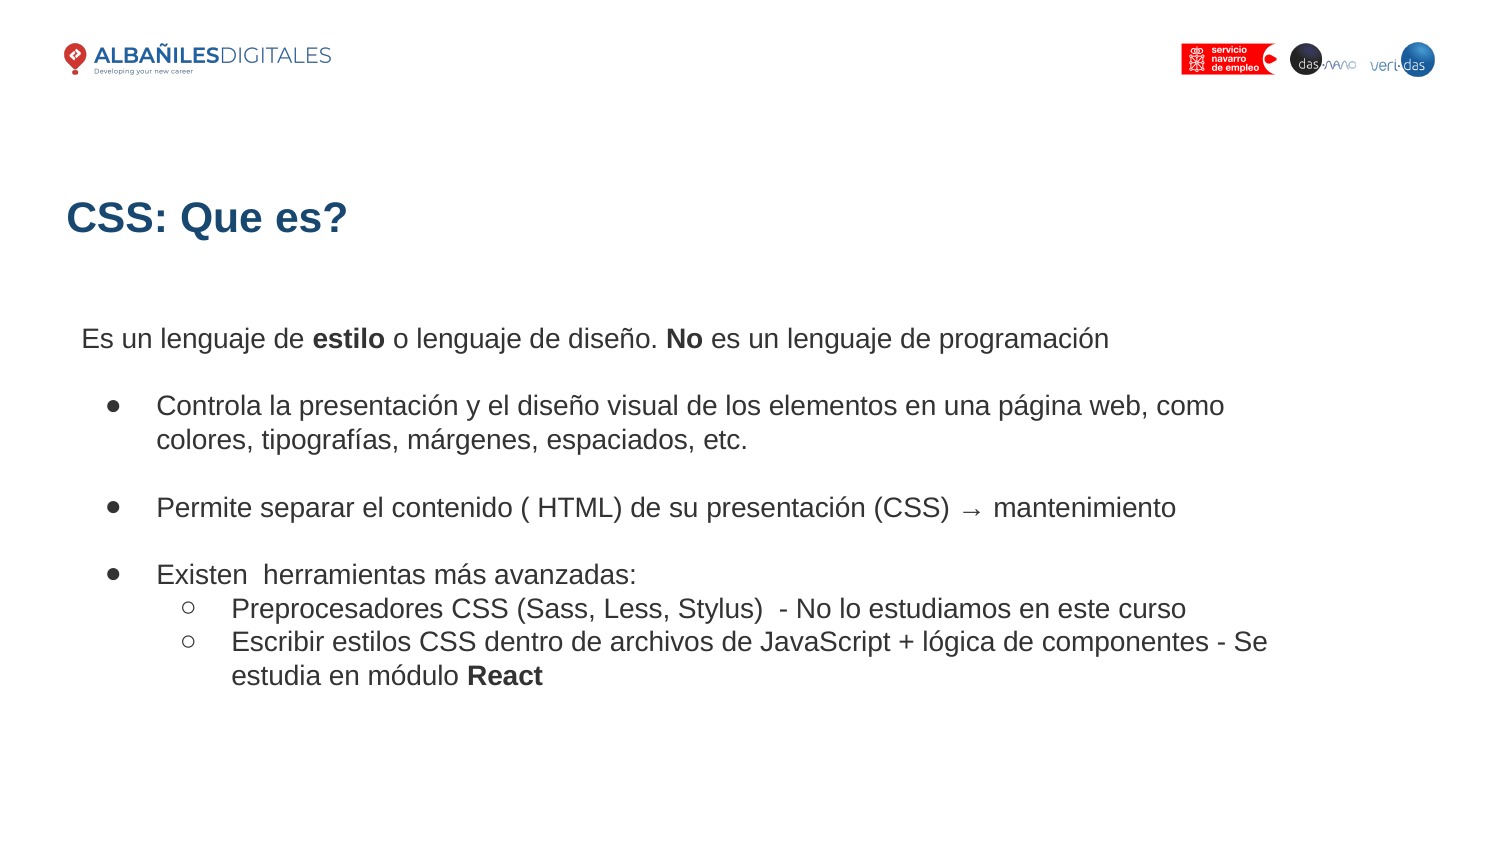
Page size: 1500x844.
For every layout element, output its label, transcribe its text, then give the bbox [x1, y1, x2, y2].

picture [1370, 42, 1435, 77]
picture [1181, 43, 1277, 75]
text_box CSS: Que es? [66, 179, 728, 271]
picture [1290, 43, 1356, 75]
picture [64, 43, 332, 75]
text_box Es un lenguaje de estilo o lenguaje de diseño. No es un lenguaje de programación Controla la presentación y el diseño visual de los elementos en una página web, como colores, tipografías, márgenes, espaciados, etc. Permite separar el contenido ( HTML) de su presentación (CSS) → mantenimiento Existen herramientas más avanzadas: Preprocesadores CSS (Sass, Less, Stylus) - No lo estudiamos en este curso Escribir estilos CSS dentro de archivos de JavaScript + lógica de componentes - Se estudia en módulo React [66, 271, 1326, 808]
